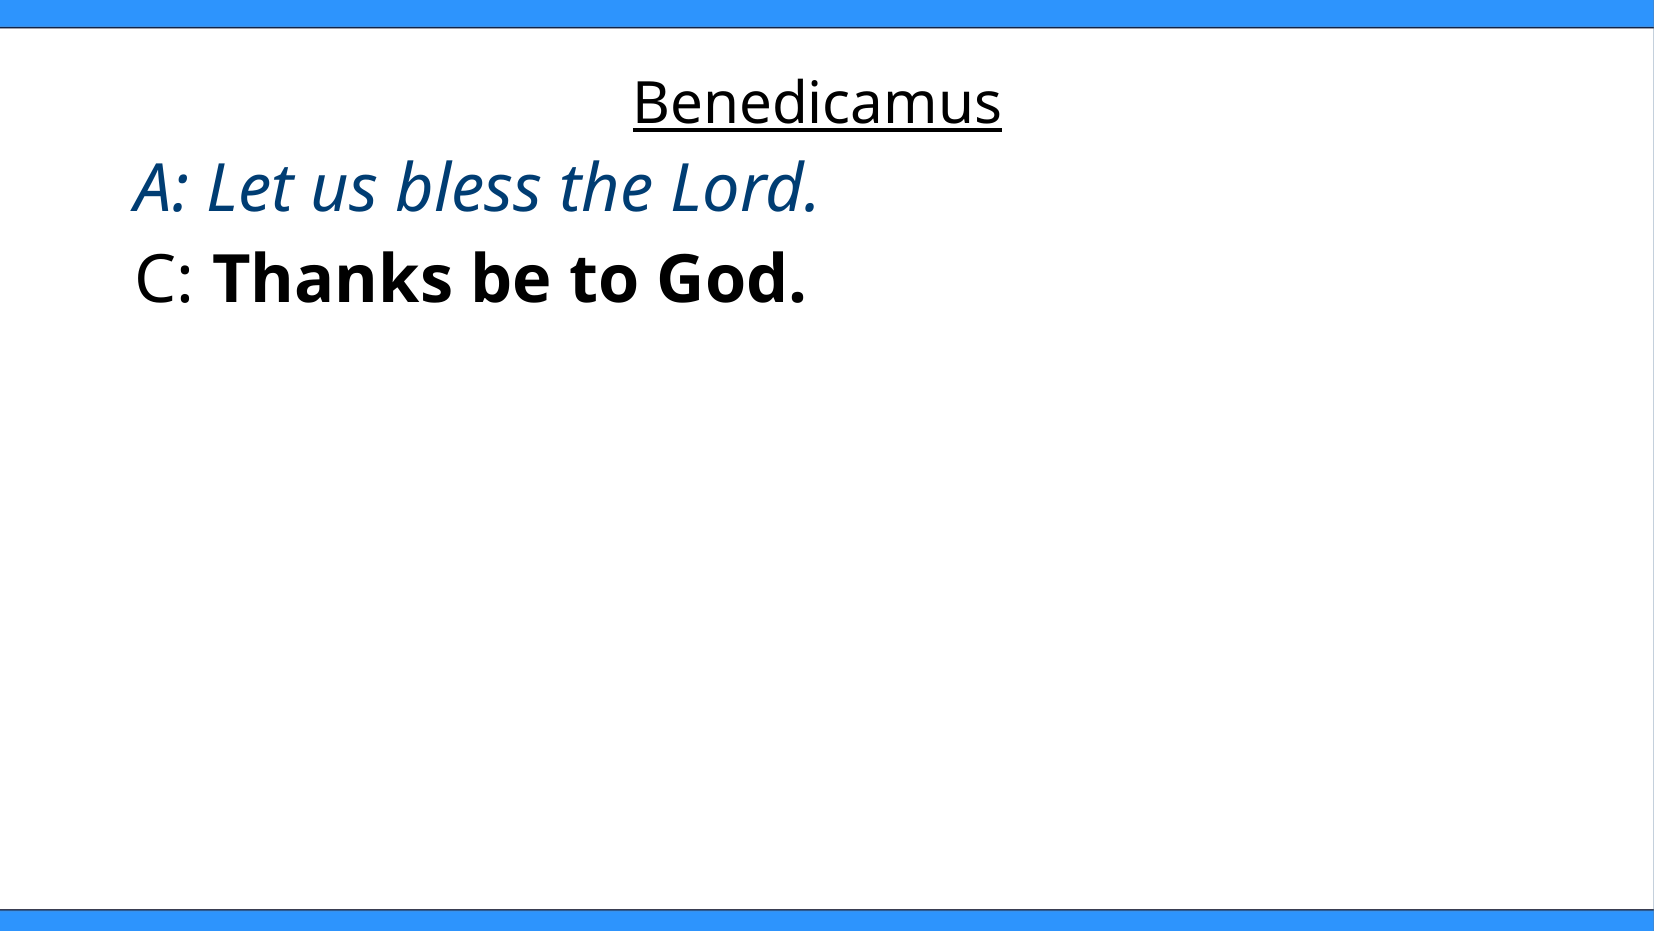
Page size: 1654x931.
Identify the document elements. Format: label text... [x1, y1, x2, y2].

picture [0, 0, 1654, 931]
text_box Benedicamus A: Let us bless the Lord. C: Thanks be to God. [120, 53, 1516, 361]
